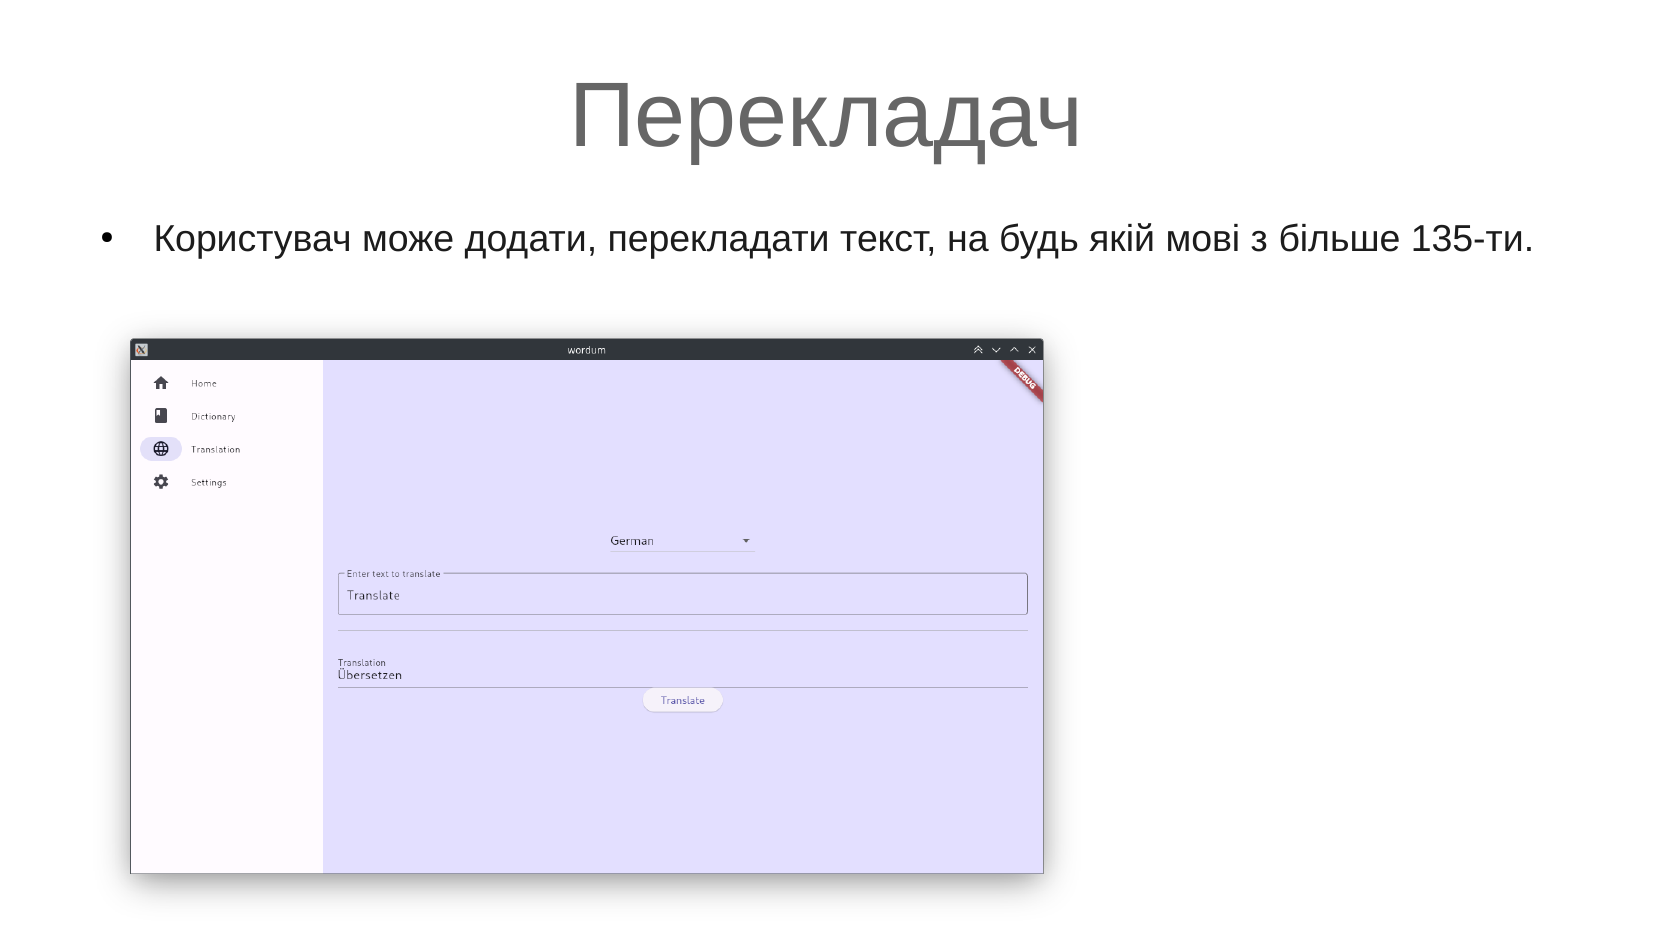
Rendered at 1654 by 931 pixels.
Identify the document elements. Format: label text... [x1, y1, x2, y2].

picture [82, 299, 1091, 931]
list Користувач може додати, перекладати текст, на будь якій мові з більше 135-ти. [82, 217, 1571, 758]
title Перекладач [82, 37, 1571, 193]
